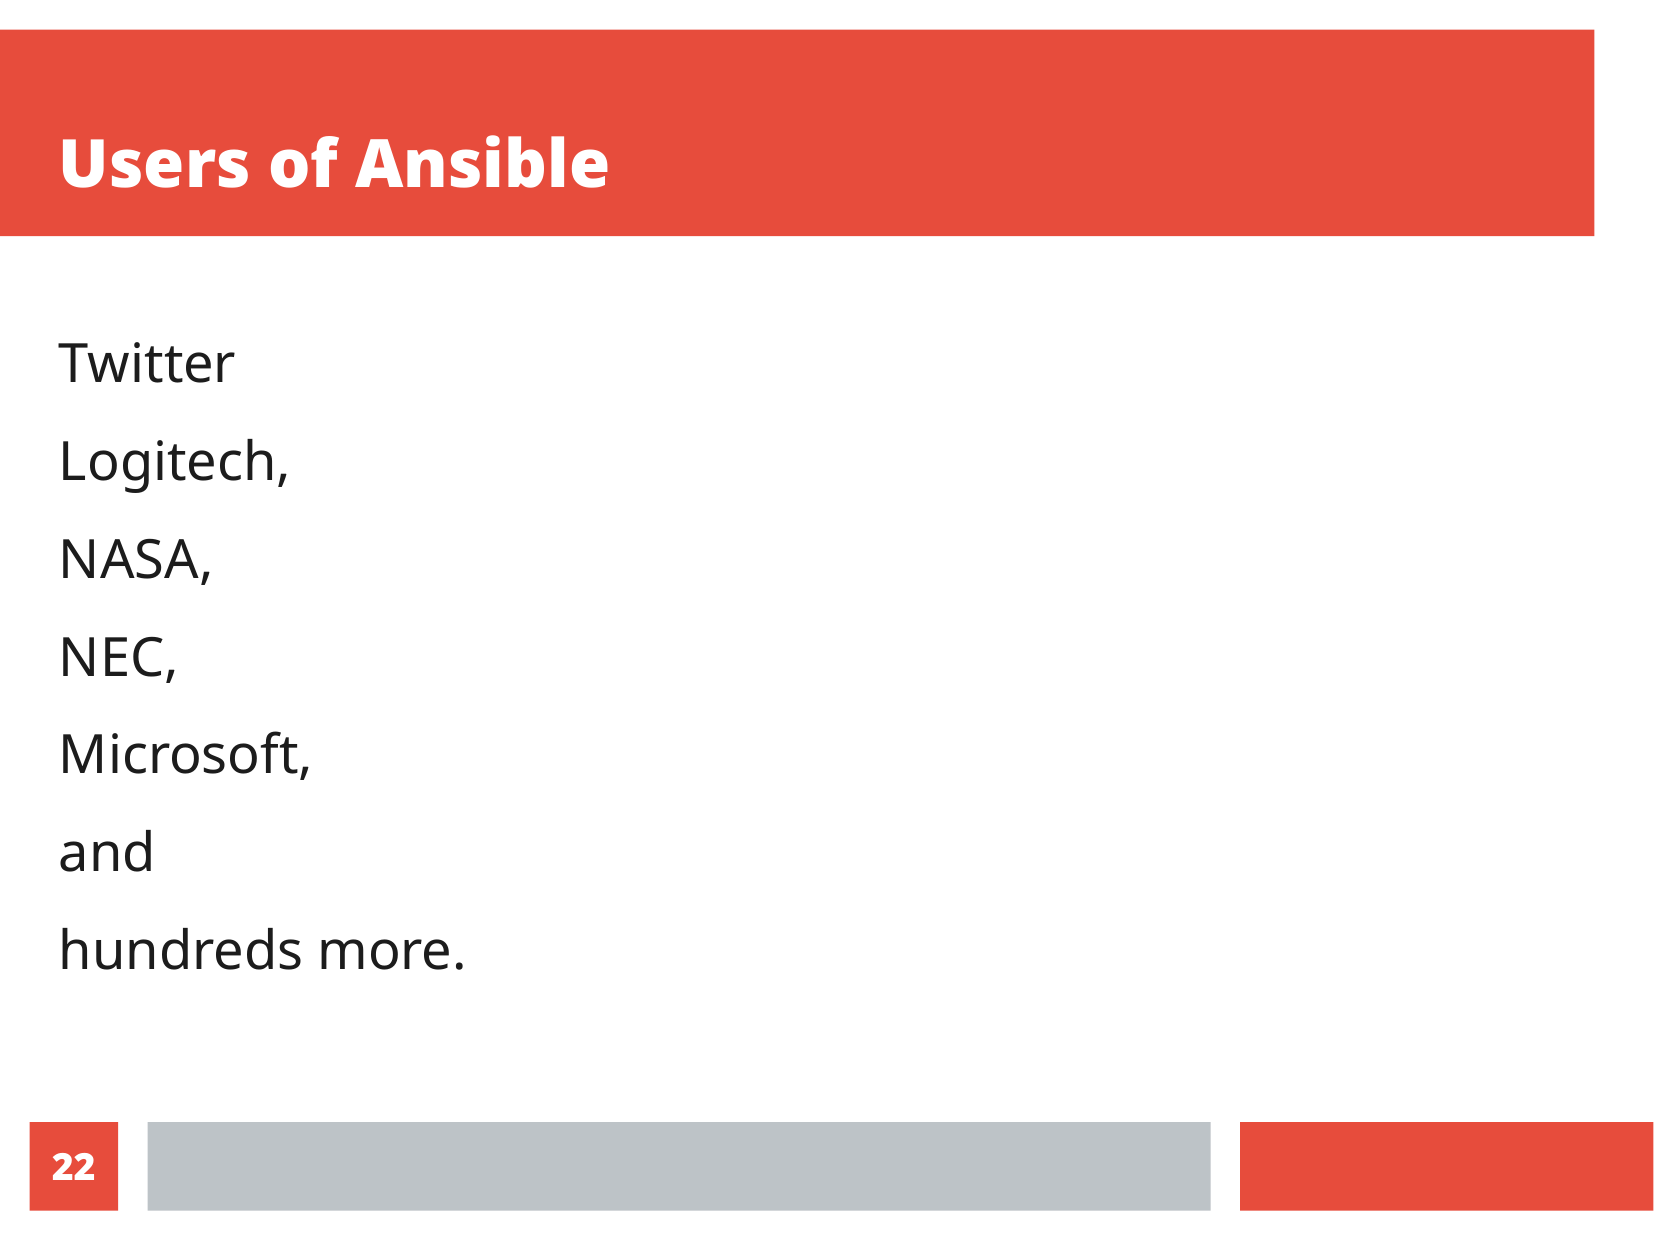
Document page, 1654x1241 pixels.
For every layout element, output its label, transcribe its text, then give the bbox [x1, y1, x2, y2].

title Users of Ansible [59, 59, 1595, 207]
list Twitter Logitech, NASA, NEC, Microsoft, and hundreds more. [59, 324, 1565, 1093]
